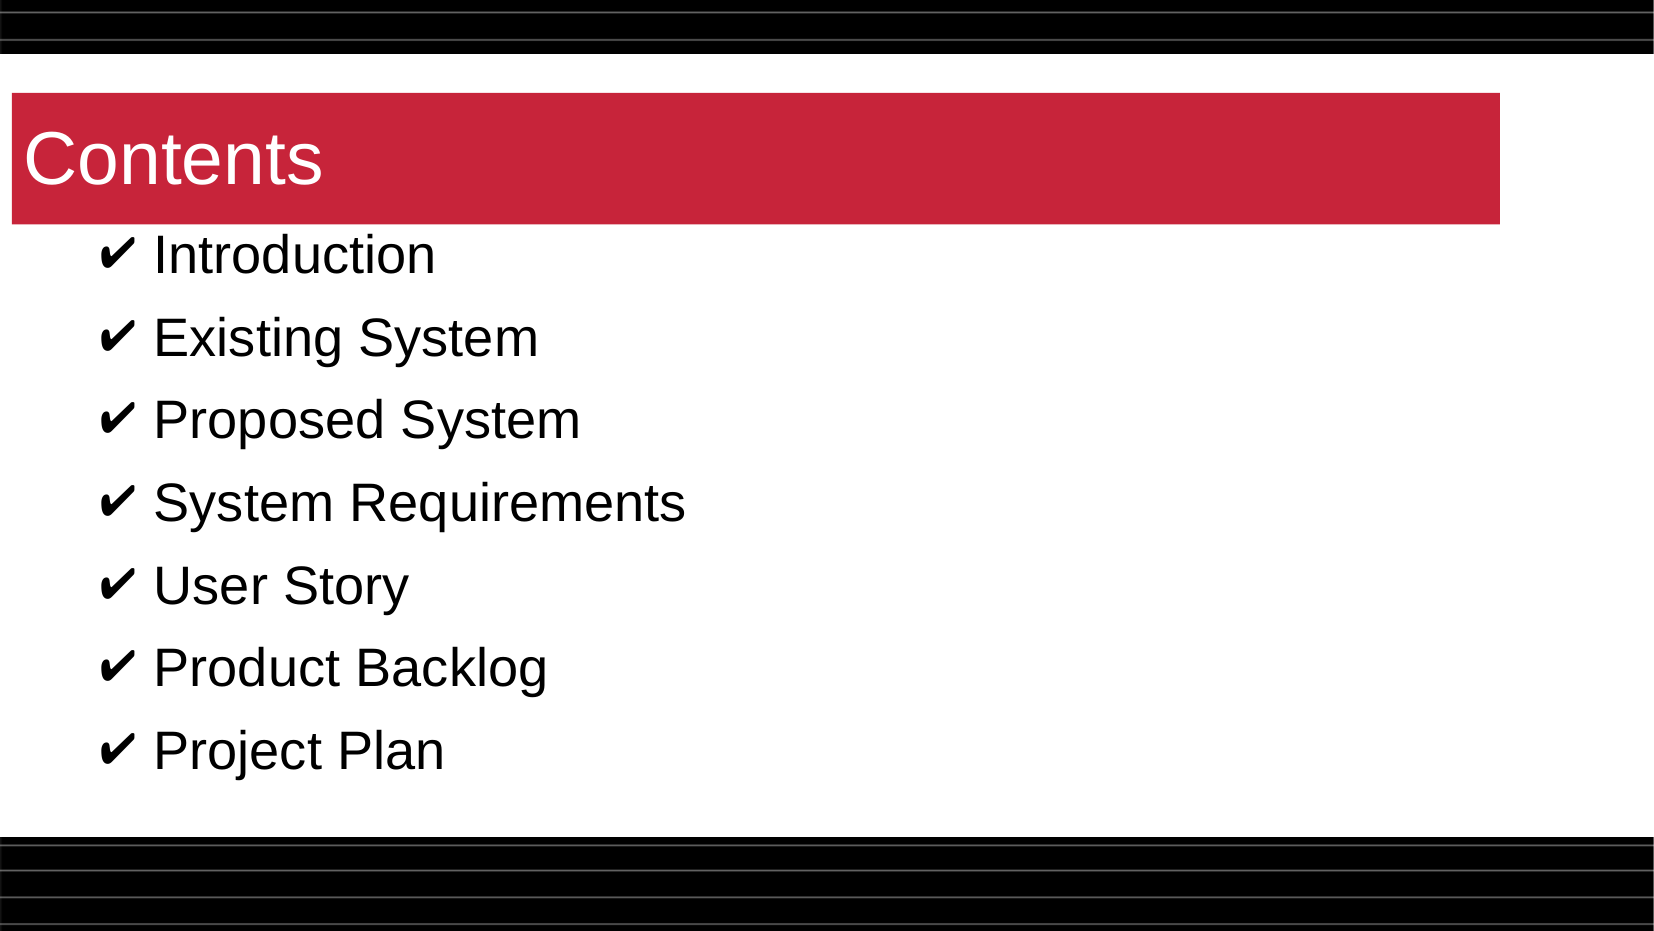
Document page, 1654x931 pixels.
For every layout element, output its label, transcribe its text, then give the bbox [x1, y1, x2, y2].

picture [0, 0, 1654, 54]
list Introduction Existing System Proposed System System Requirements User Story Product Backlog Project Plan [82, 224, 1571, 851]
title Contents [11, 92, 1500, 225]
picture [0, 837, 1654, 931]
